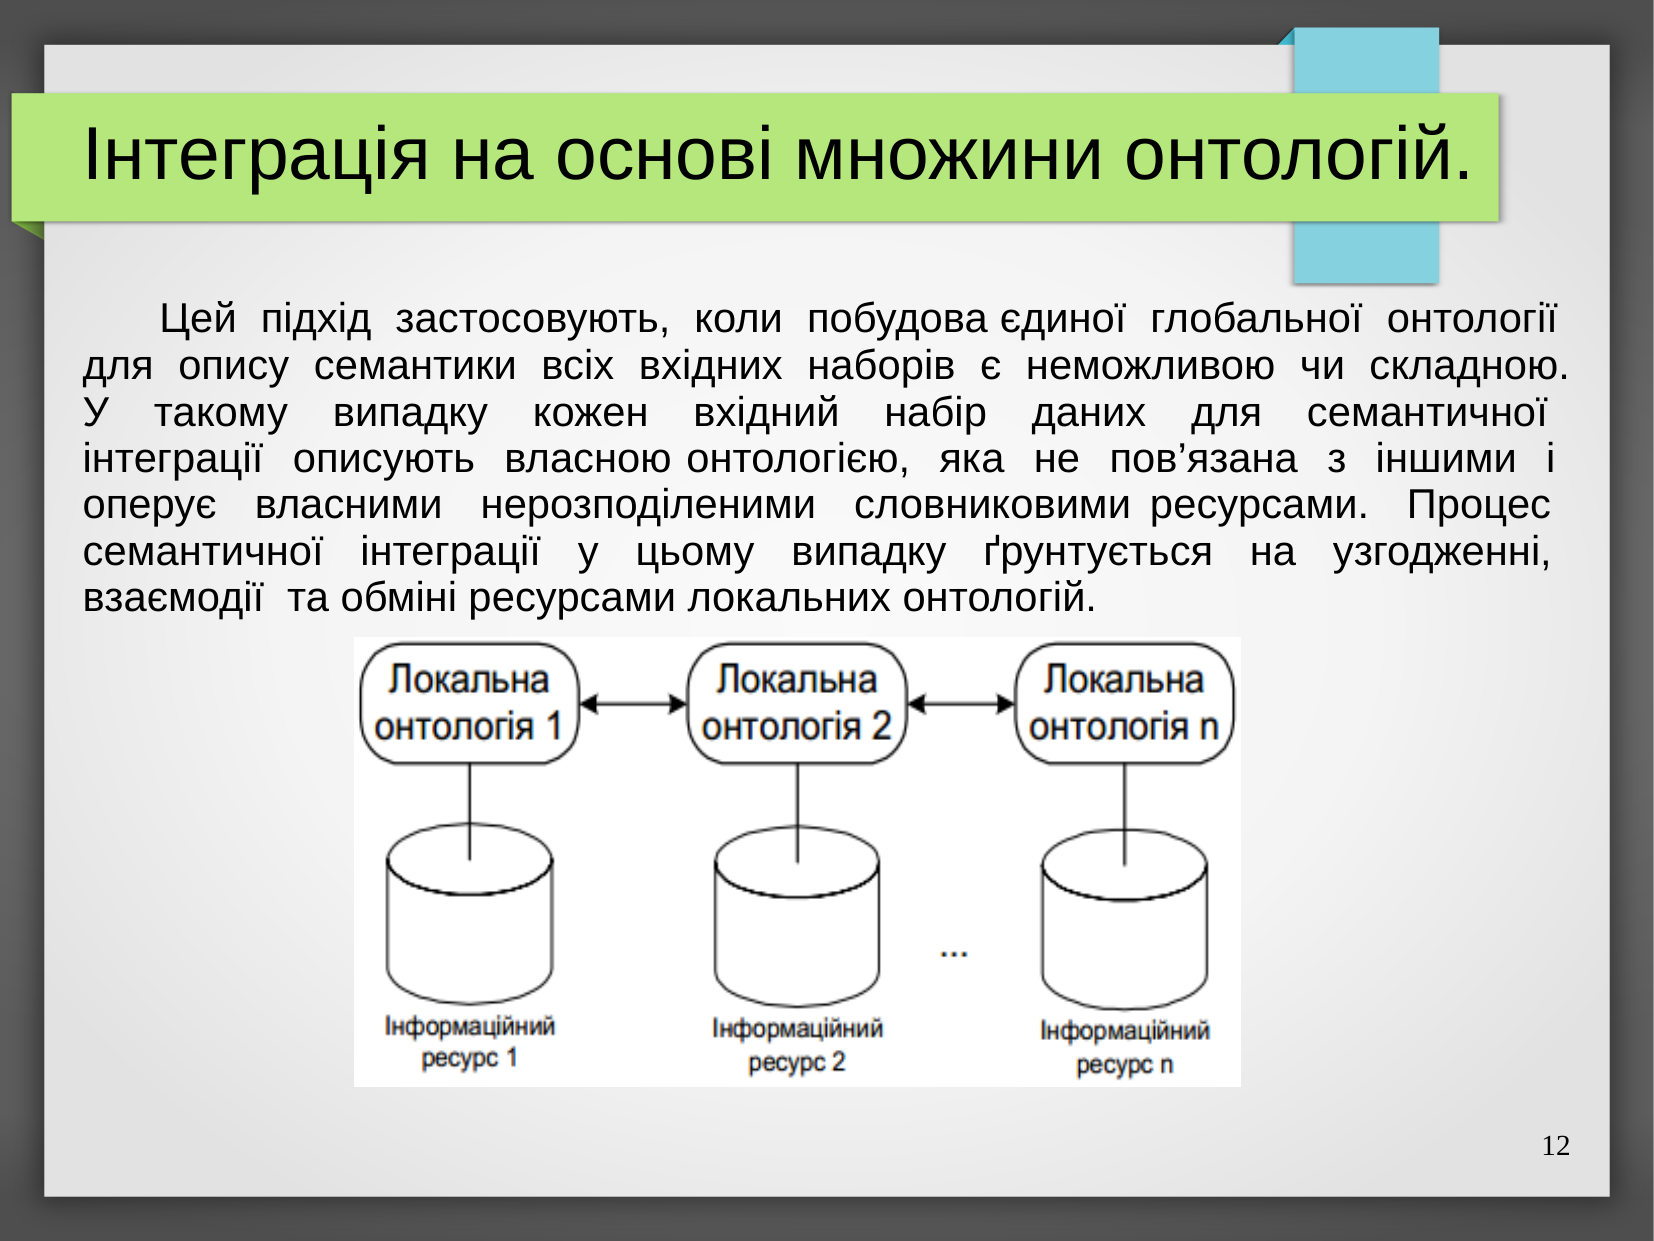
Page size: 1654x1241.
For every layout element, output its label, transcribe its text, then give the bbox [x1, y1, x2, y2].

picture [0, 0, 1654, 1241]
list Цей підхід застосовують, коли побудова єдиної глобальної онтології для опису семантики всіх вхідних наборів є неможливою чи складною. У такому випадку кожен вхідний набір даних для семантичної інтеграції описують власною онтологією, яка не пов’язана з іншими і оперує власними нерозподіленими словниковими ресурсами. Процес семантичної інтеграції у цьому випадку ґрунтується на узгодженні, взаємодії та обміні ресурсами локальних онтологій. [82, 295, 1571, 1015]
title Інтеграція на основі множини онтологій. [82, 94, 1512, 213]
